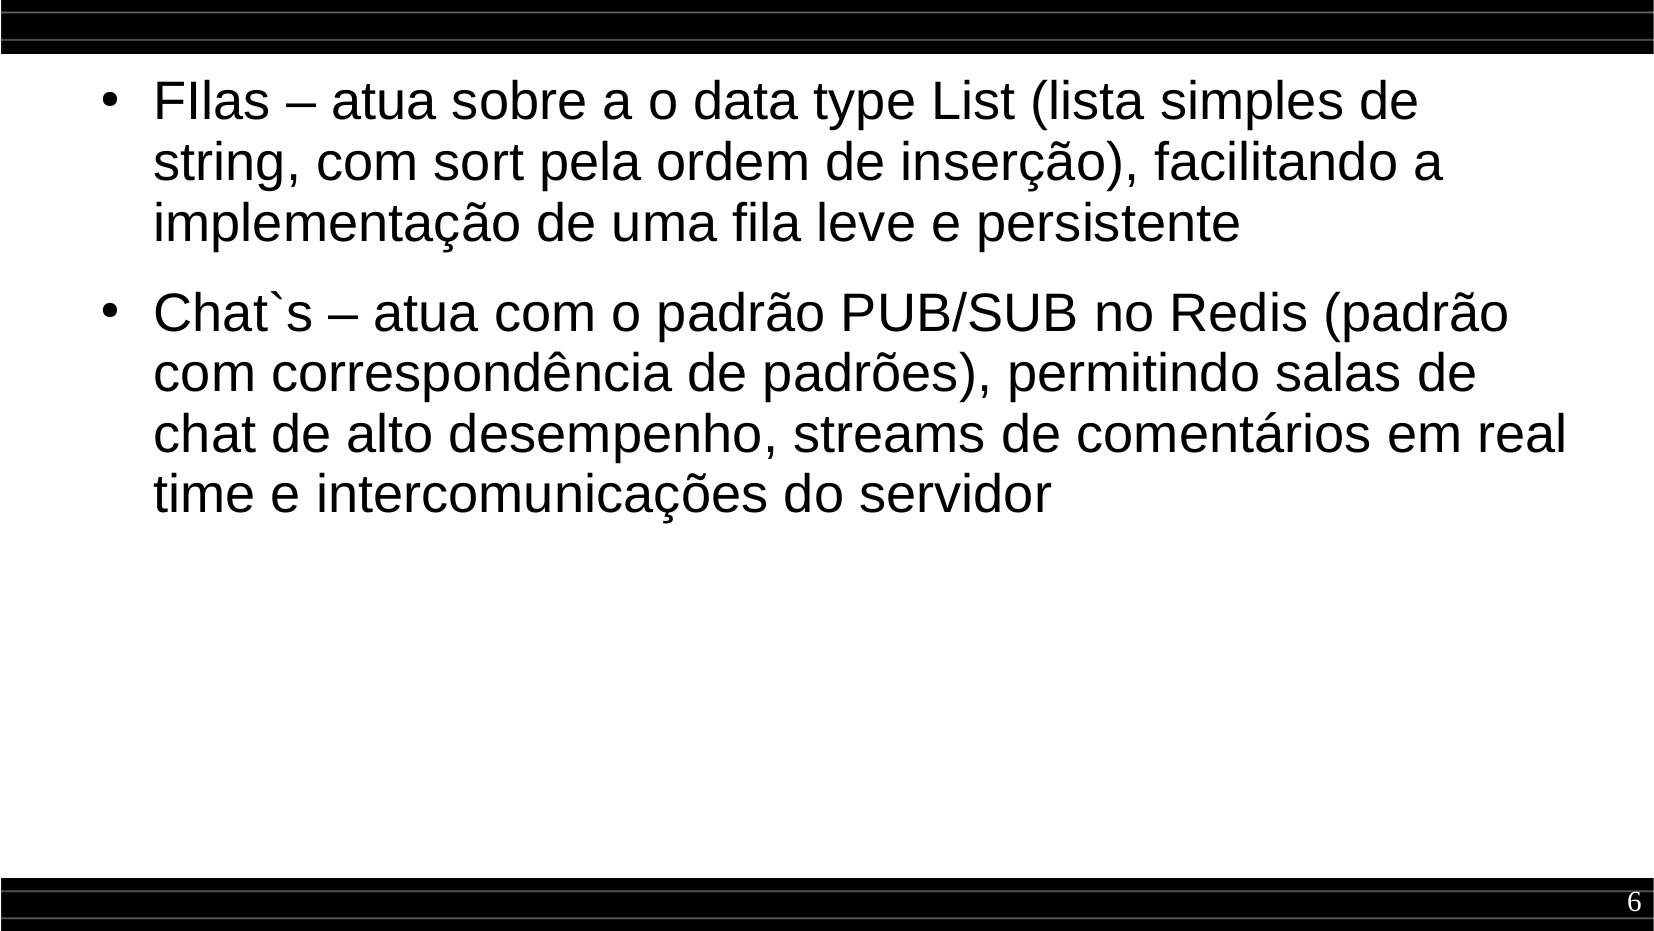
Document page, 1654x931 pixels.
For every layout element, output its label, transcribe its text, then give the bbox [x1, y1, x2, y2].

list FIlas – atua sobre a o data type List (lista simples de string, com sort pela ordem de inserção), facilitando a implementação de uma fila leve e persistente Chat`s – atua com o padrão PUB/SUB no Redis (padrão com correspondência de padrões), permitindo salas de chat de alto desempenho, streams de comentários em real time e intercomunicações do servidor [82, 70, 1571, 851]
picture [1, 878, 1654, 931]
picture [1, 0, 1654, 54]
